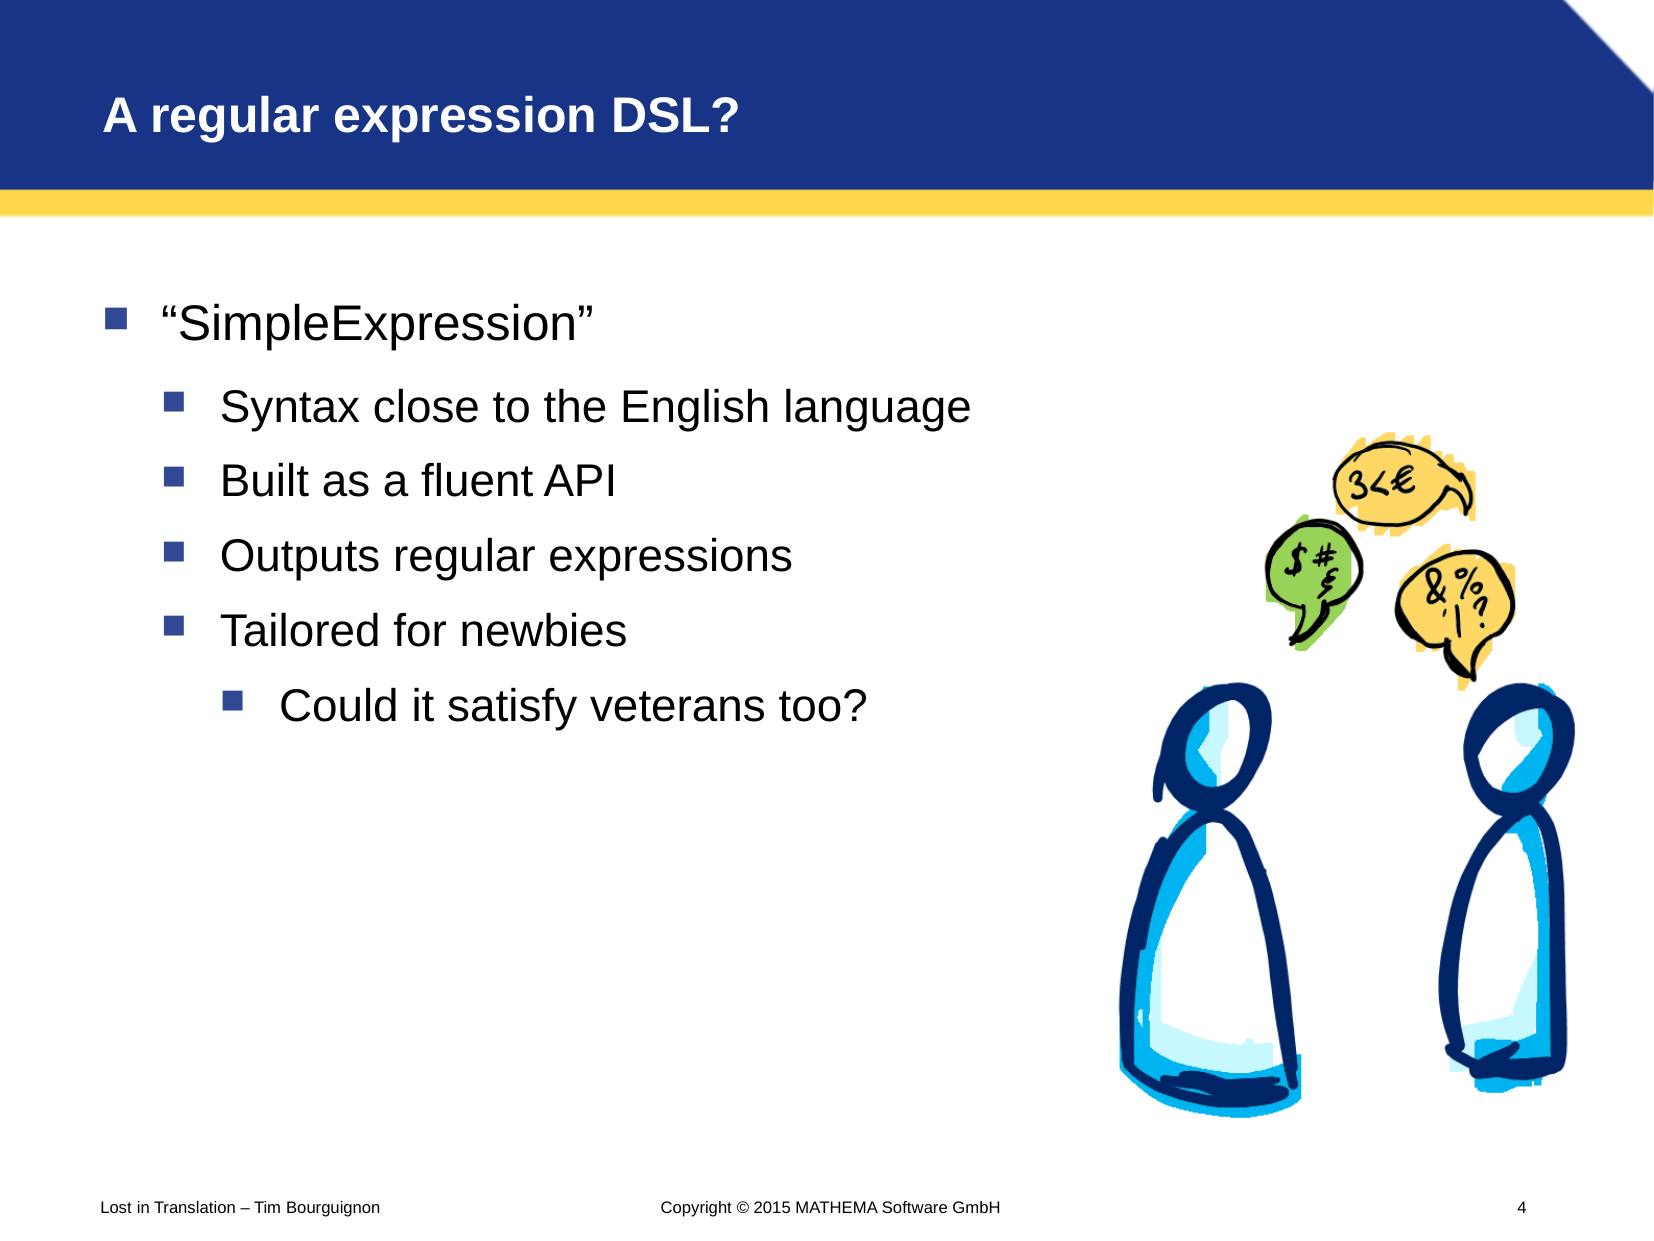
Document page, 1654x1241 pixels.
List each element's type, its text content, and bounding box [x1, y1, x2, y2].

picture [0, 0, 1654, 1241]
title A regular expression DSL? [101, 69, 1173, 162]
list “SimpleExpression” Syntax close to the English language Built as a fluent API Outputs regular expressions Tailored for newbies Could it satisfy veterans too? [101, 295, 1528, 1139]
